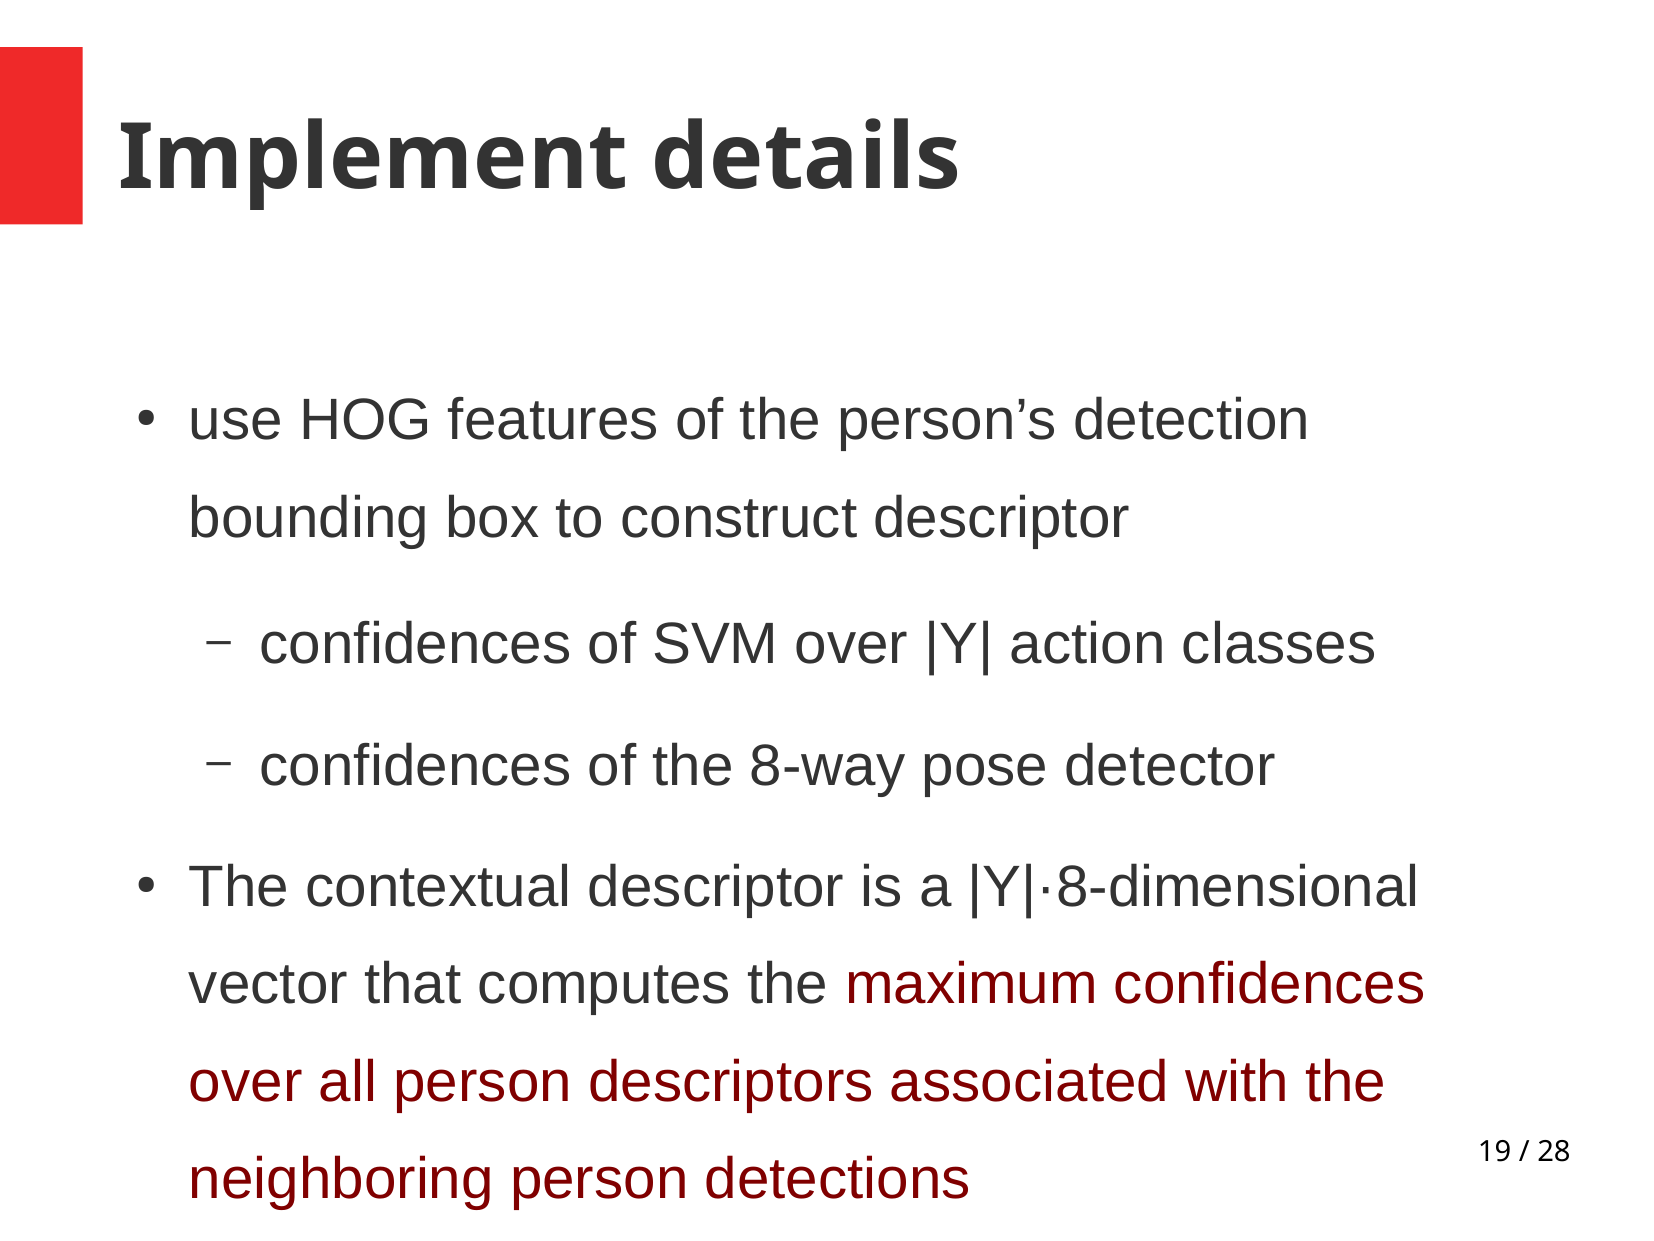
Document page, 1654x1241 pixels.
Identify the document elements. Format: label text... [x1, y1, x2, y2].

list use HOG features of the person’s detection bounding box to construct descriptor confidences of SVM over |Y| action classes confidences of the 8-way pose detector The contextual descriptor is a |Y|·8-dimensional vector that computes the maximum confidences over all person descriptors associated with the neighboring person detections [118, 354, 1536, 1074]
title Implement details [118, 49, 1571, 257]
